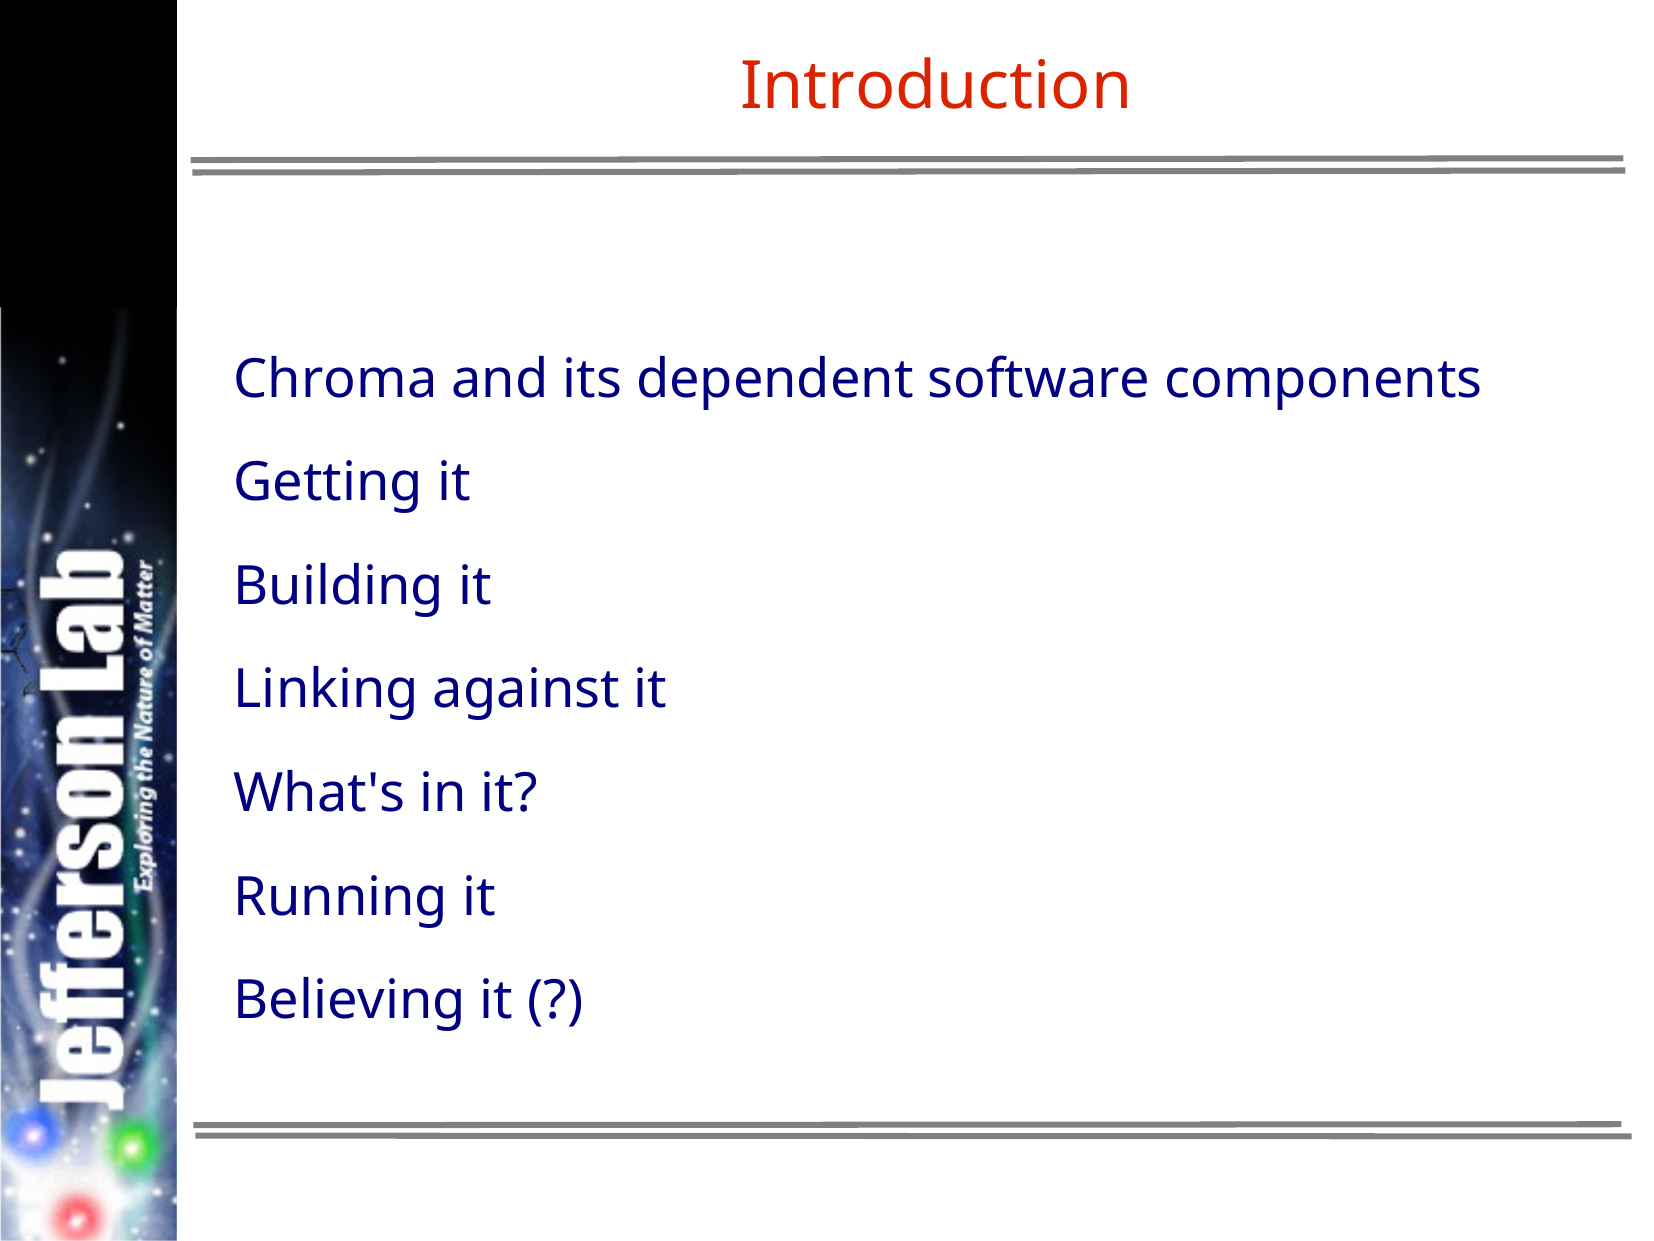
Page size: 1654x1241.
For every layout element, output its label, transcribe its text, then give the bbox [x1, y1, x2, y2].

picture [2, 308, 176, 1240]
list Chroma and its dependent software components Getting it Building it Linking against it What's in it? Running it Believing it (?) [215, 339, 1617, 1046]
title Introduction [235, 17, 1638, 149]
